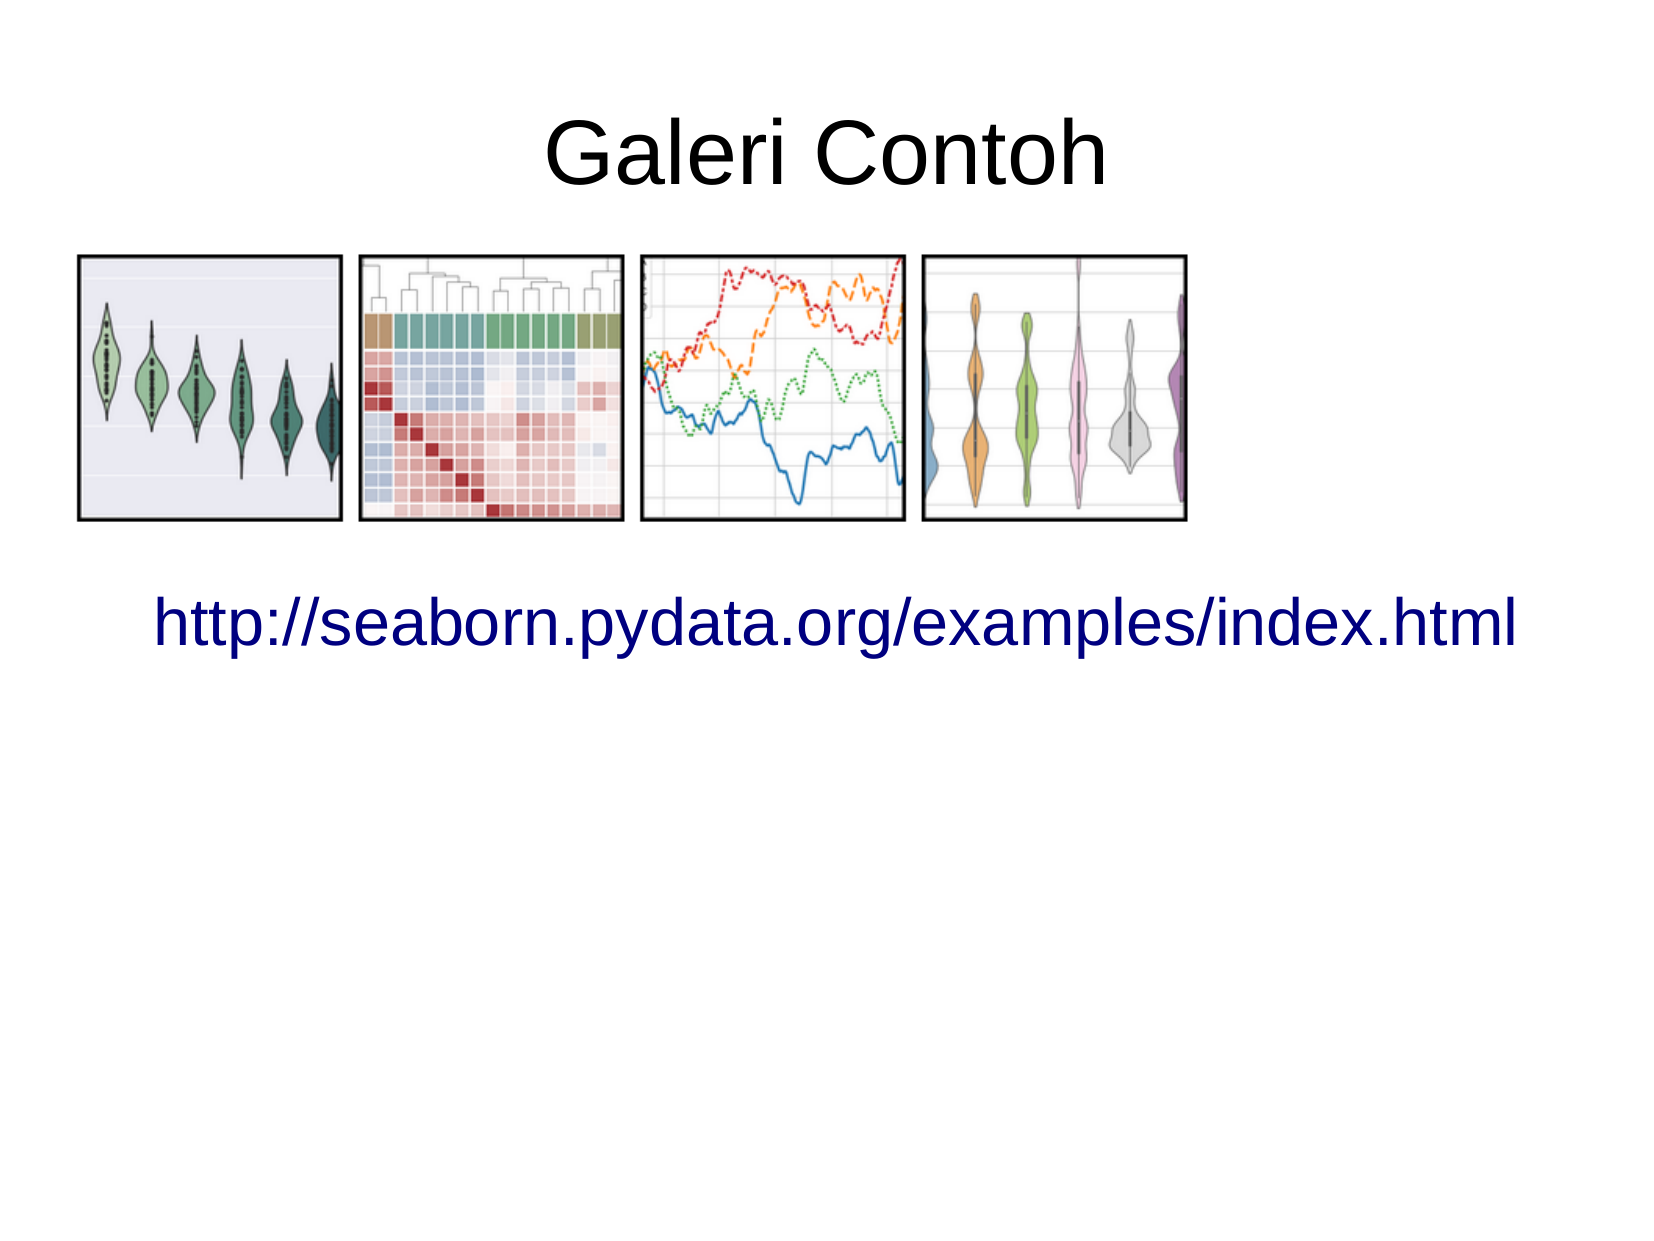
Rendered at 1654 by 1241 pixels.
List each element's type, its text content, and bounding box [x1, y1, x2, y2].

list http://seaborn.pydata.org/examples/index.html [82, 585, 1571, 1010]
picture [57, 239, 1216, 544]
title Galeri Contoh [82, 49, 1571, 257]
